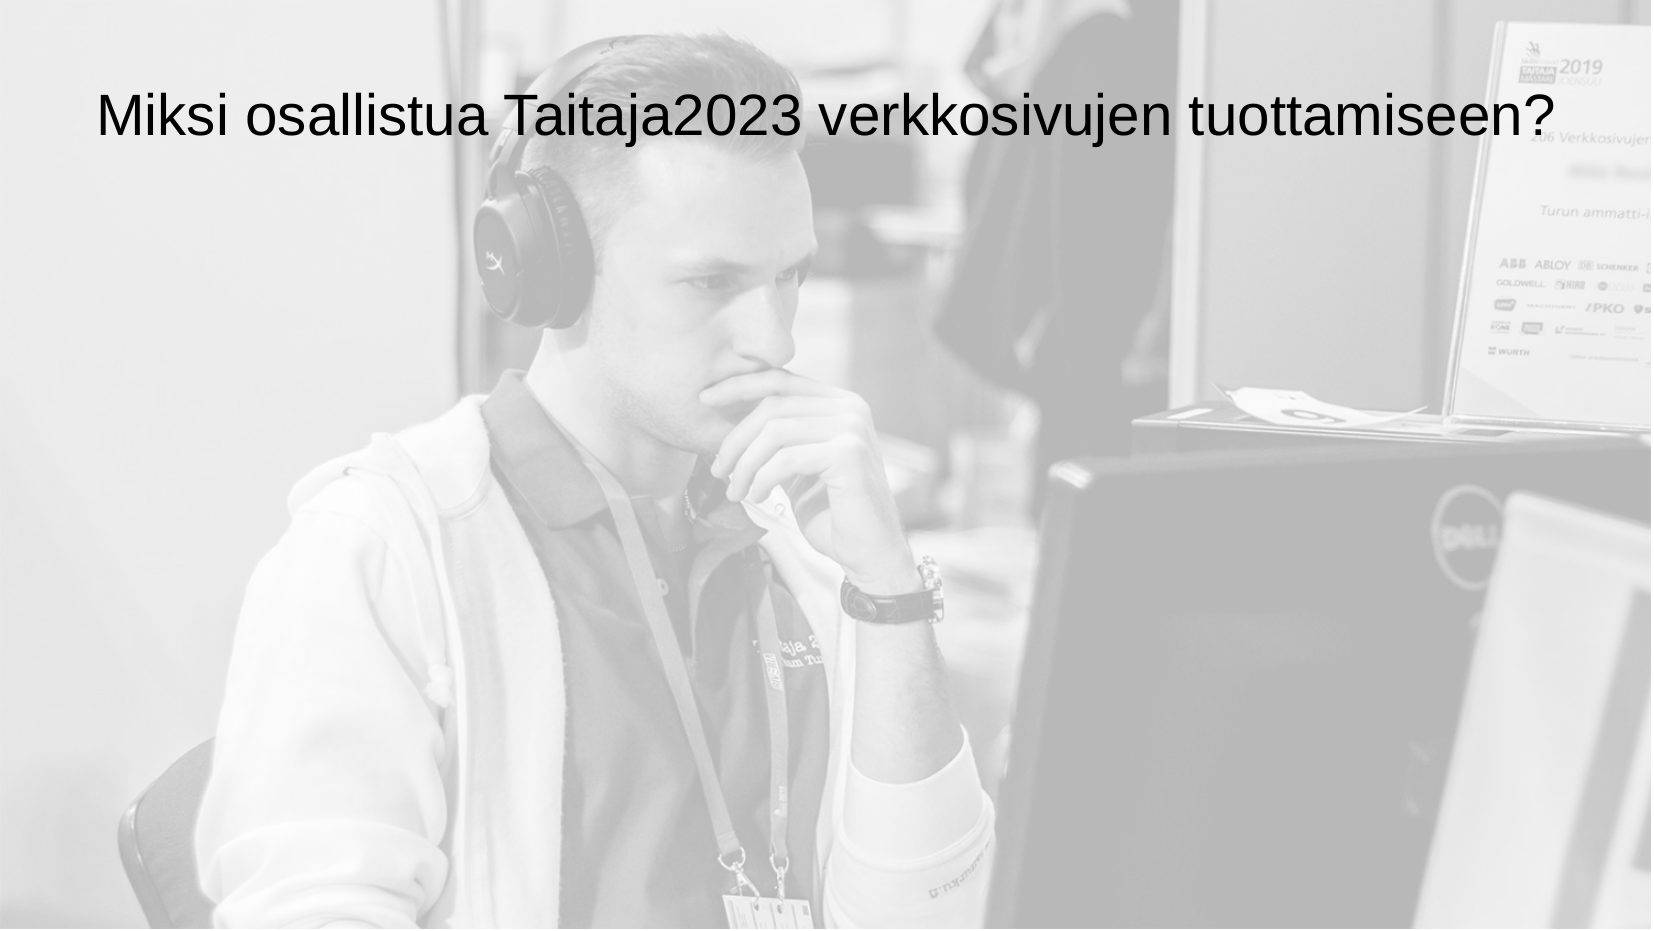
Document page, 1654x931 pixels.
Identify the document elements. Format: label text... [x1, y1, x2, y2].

picture [0, 0, 1651, 929]
title Miksi osallistua Taitaja2023 verkkosivujen tuottamiseen? [82, 37, 1571, 193]
